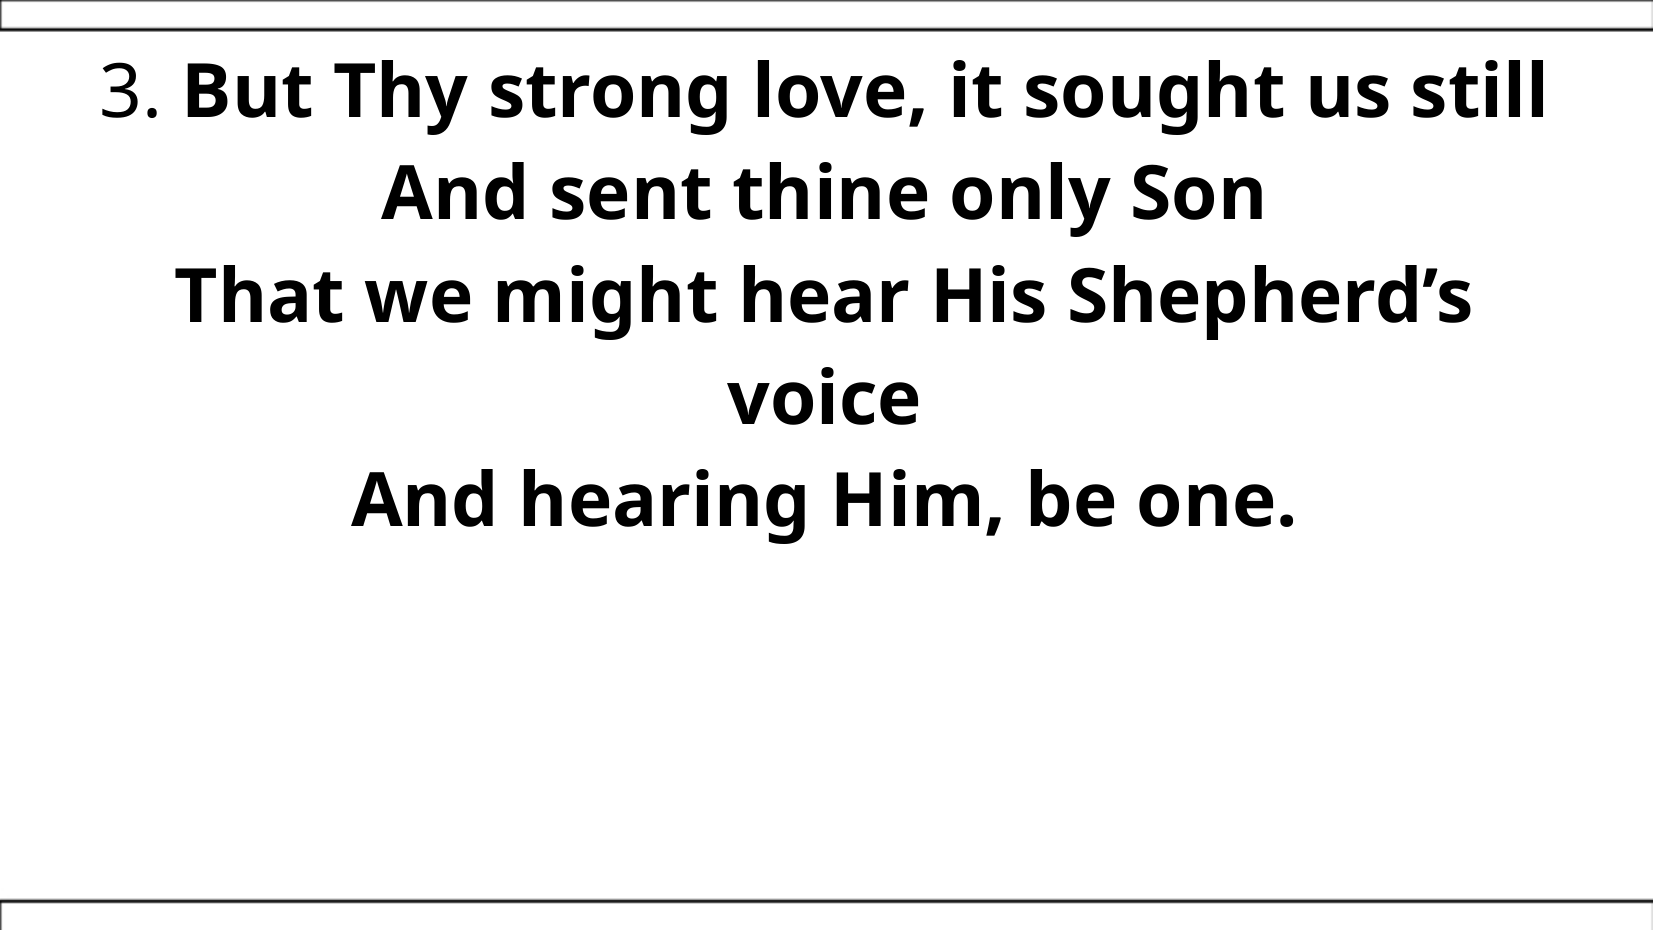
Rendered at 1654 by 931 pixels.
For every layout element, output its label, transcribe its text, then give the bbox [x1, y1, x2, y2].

picture [0, 0, 1653, 930]
text_box 3. But Thy strong love, it sought us still And sent thine only Son That we might hear His Shepherd’s voice And hearing Him, be one. [75, 30, 1576, 445]
